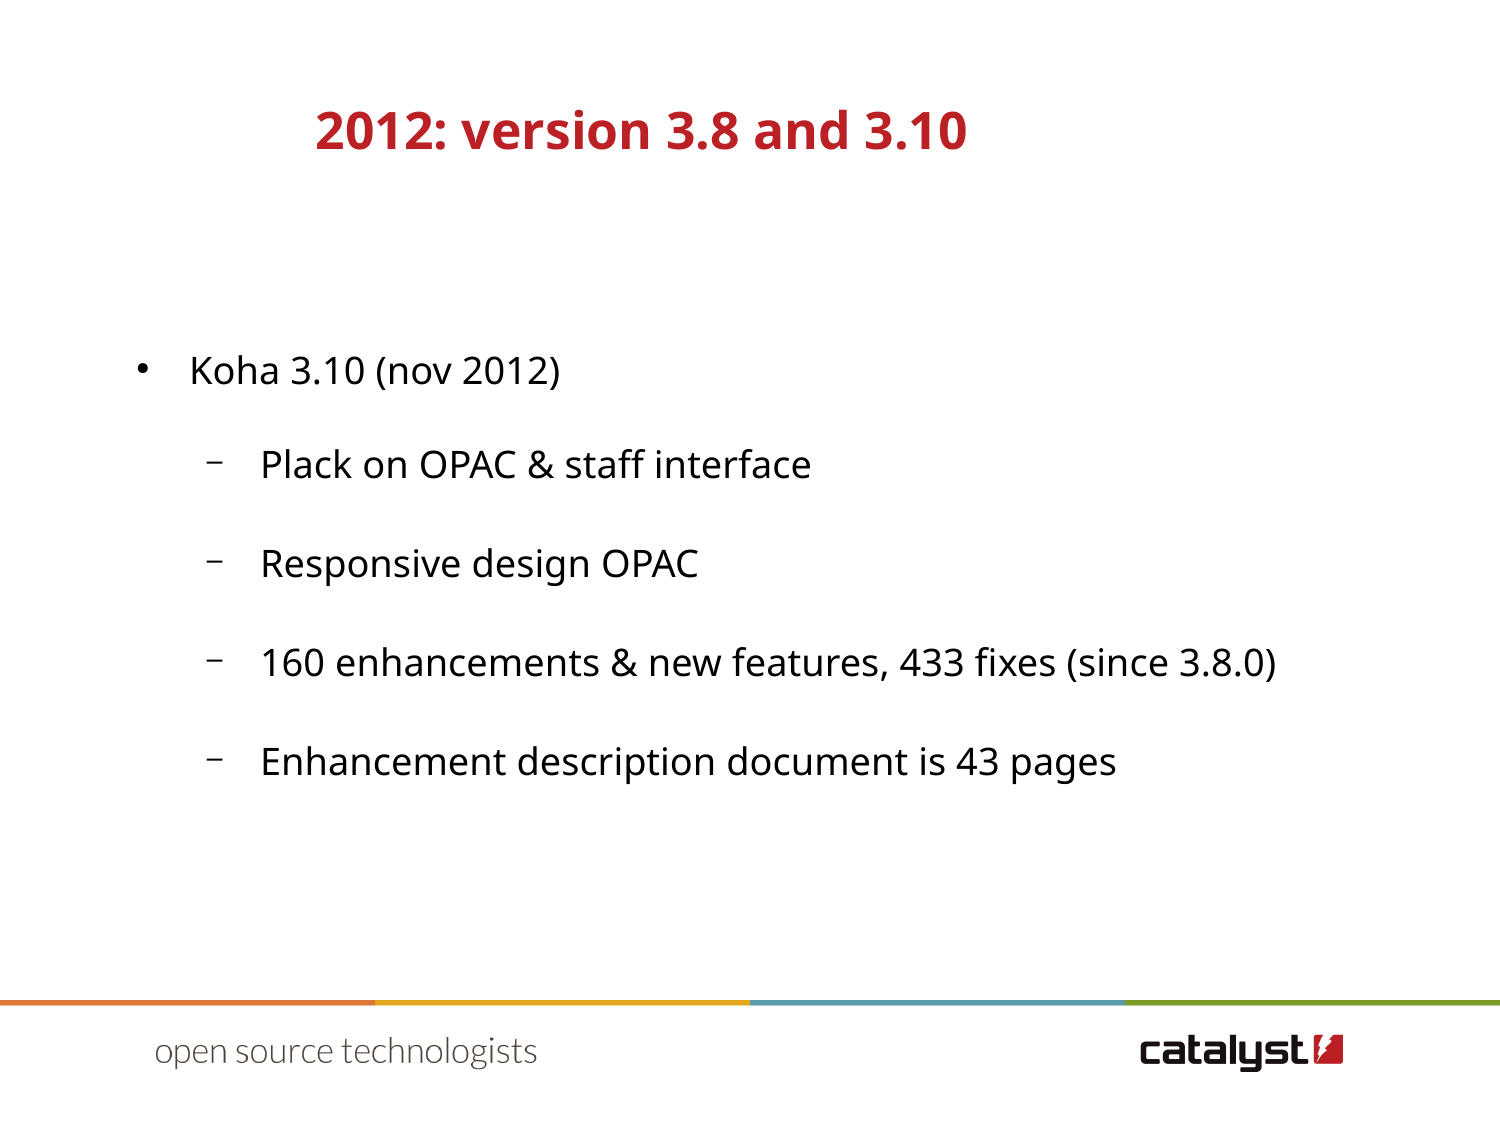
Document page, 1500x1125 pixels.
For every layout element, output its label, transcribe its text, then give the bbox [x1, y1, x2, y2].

list Koha 3.10 (nov 2012) Plack on OPAC & staff interface Responsive design OPAC 160 enhancements & new features, 433 fixes (since 3.8.0) Enhancement description document is 43 pages [118, 317, 1382, 971]
title 2012: version 3.8 and 3.10 [315, 0, 1463, 260]
picture [0, 1000, 1500, 1072]
